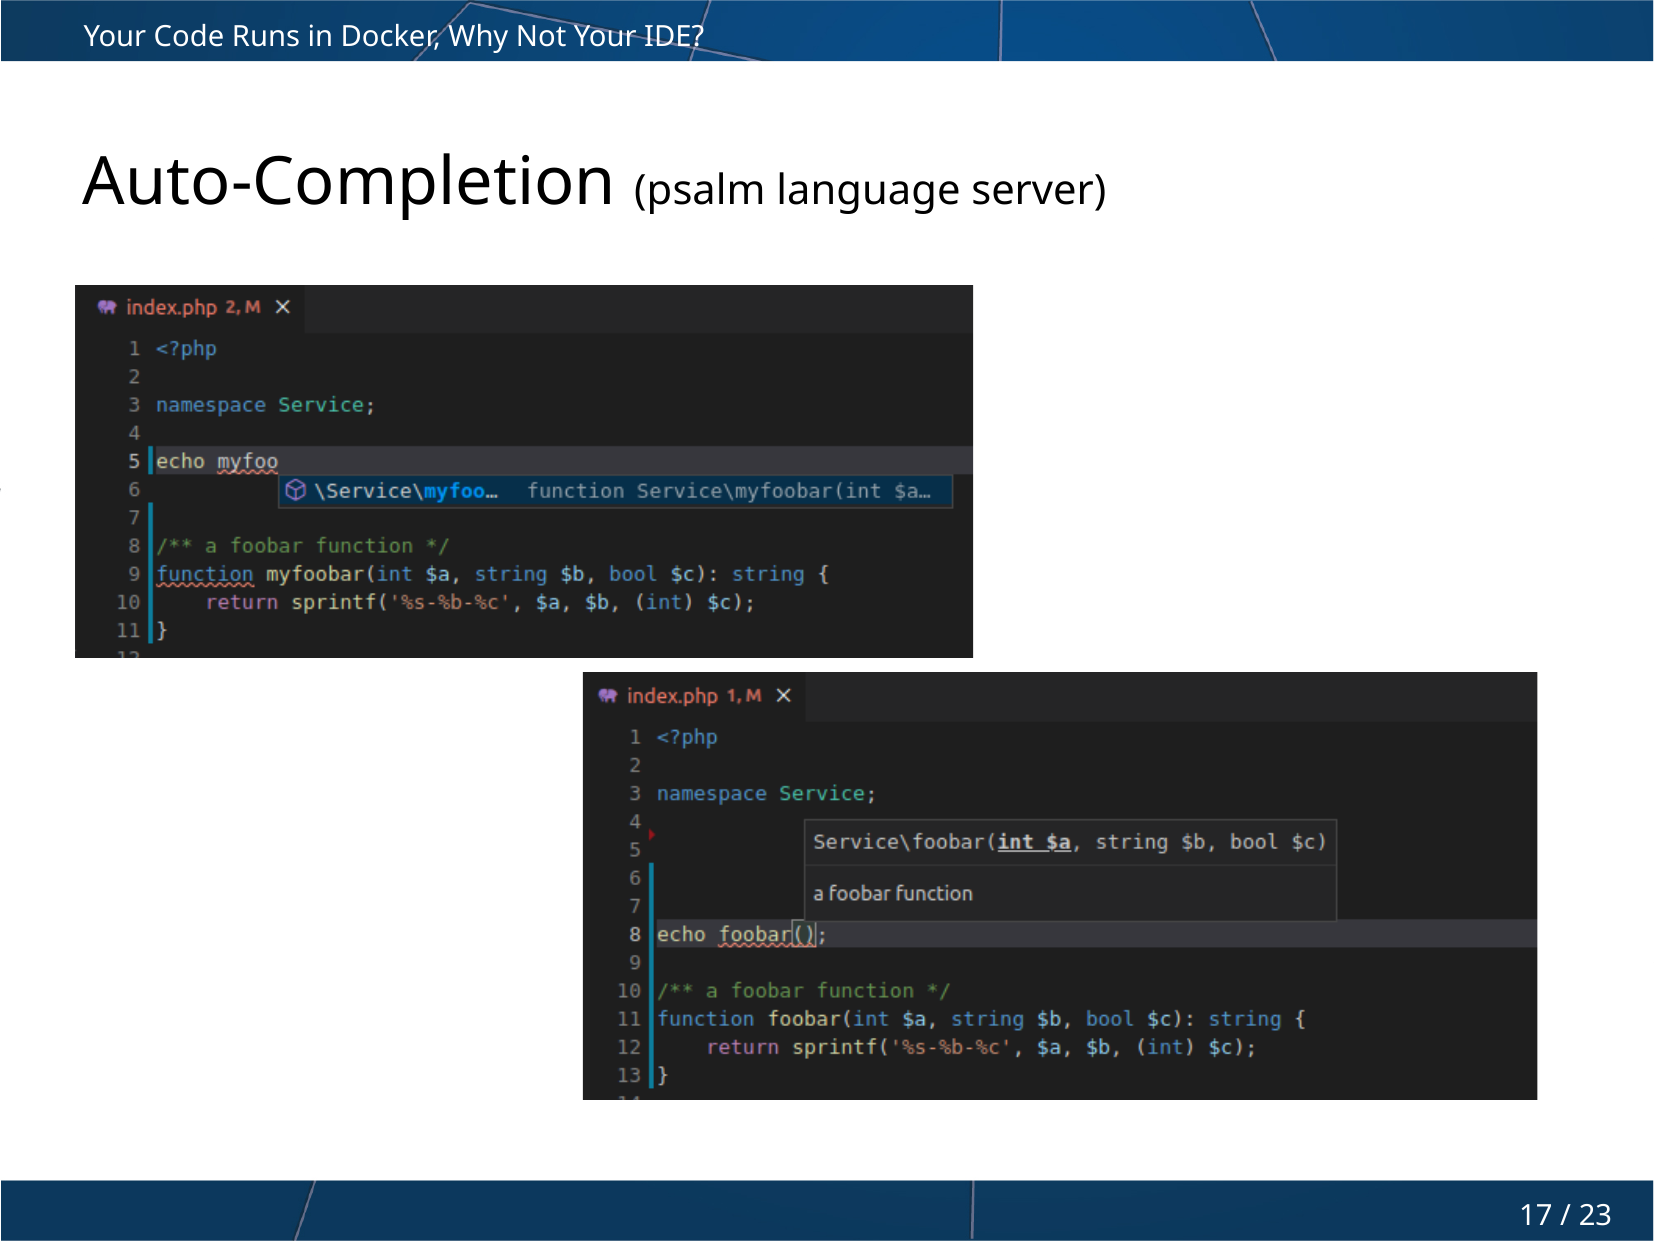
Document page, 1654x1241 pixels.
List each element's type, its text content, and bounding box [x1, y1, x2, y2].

title Auto-Completion (psalm language server) [82, 82, 1571, 275]
picture [0, 0, 1654, 1241]
